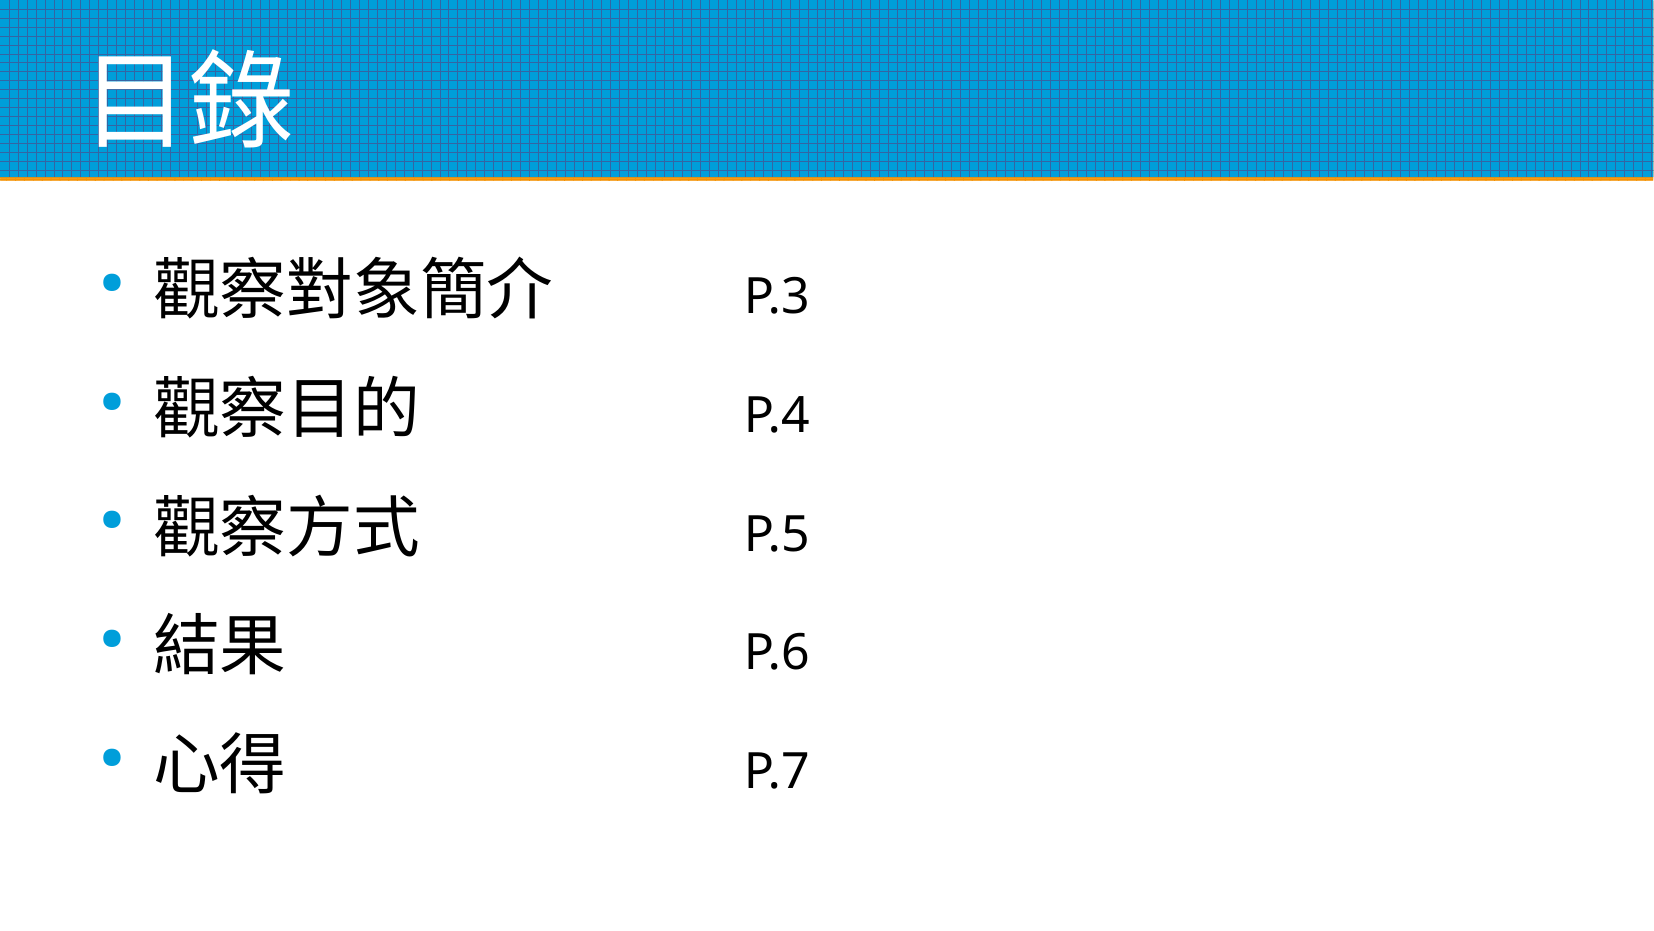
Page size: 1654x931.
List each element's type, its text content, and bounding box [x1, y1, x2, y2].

list 觀察對象簡介 P.3 觀察目的 P.4 觀察方式 P.5 結果 P.6 心得 P.7 [82, 236, 1563, 811]
title 目錄 [82, 14, 1571, 171]
